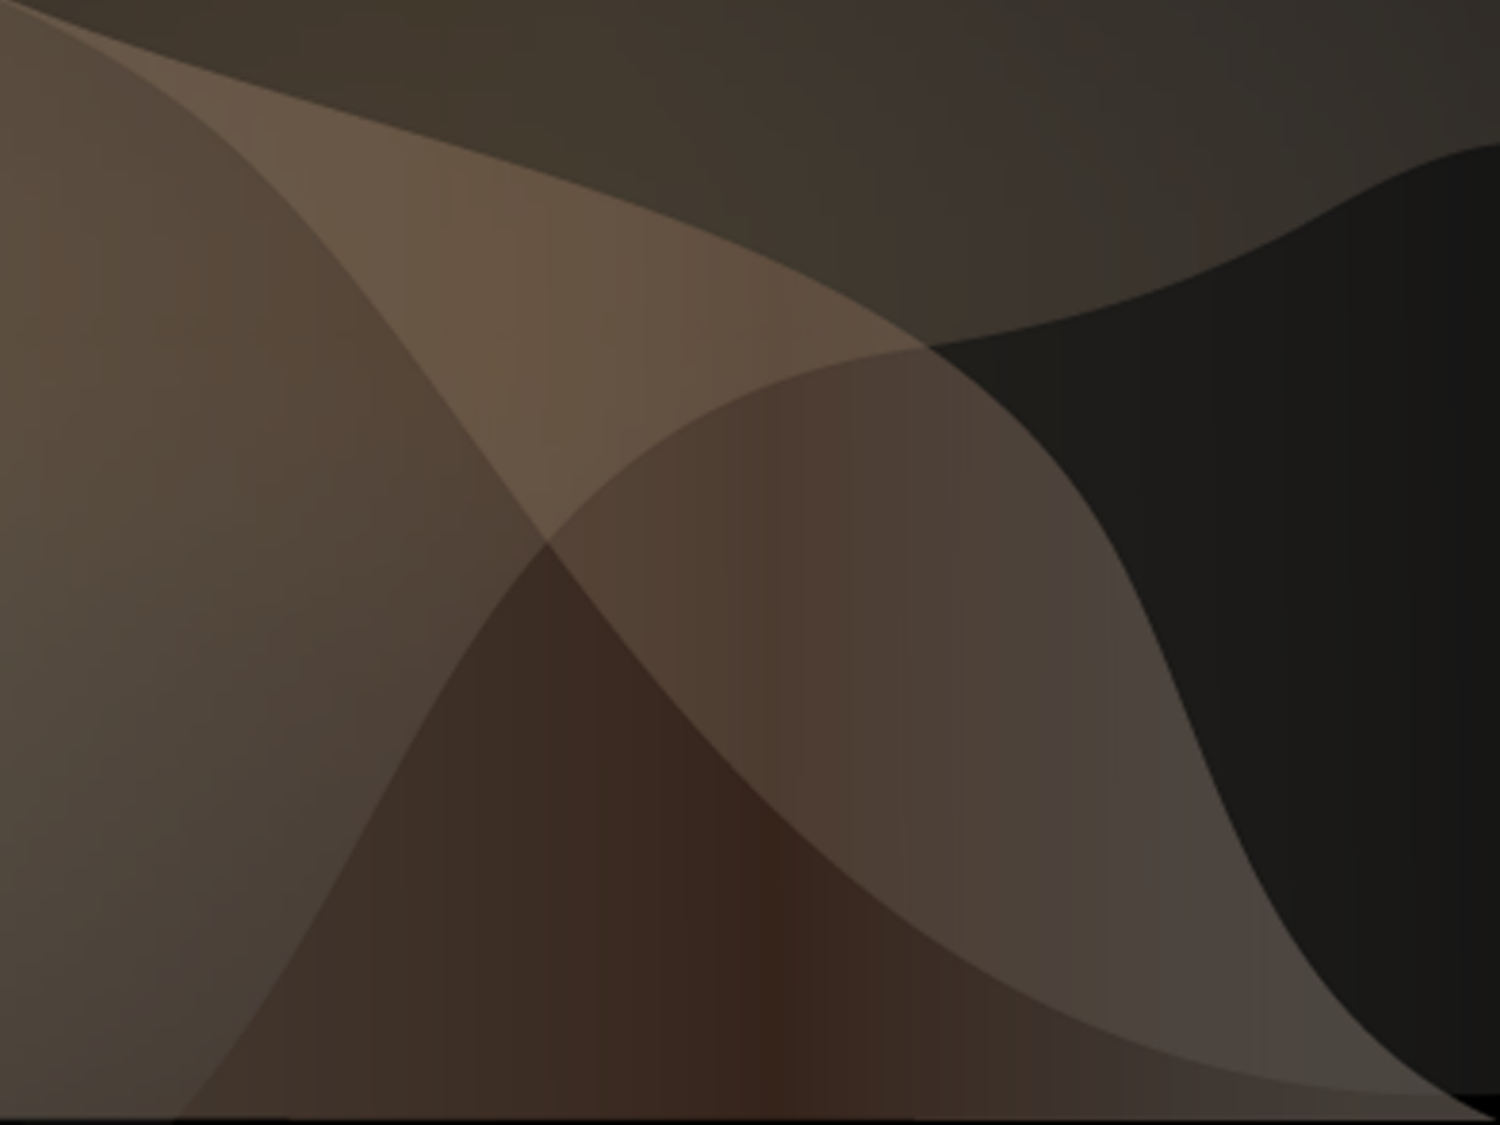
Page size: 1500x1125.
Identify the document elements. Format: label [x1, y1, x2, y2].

chart [75, 263, 1425, 1006]
picture [0, 0, 1500, 1125]
